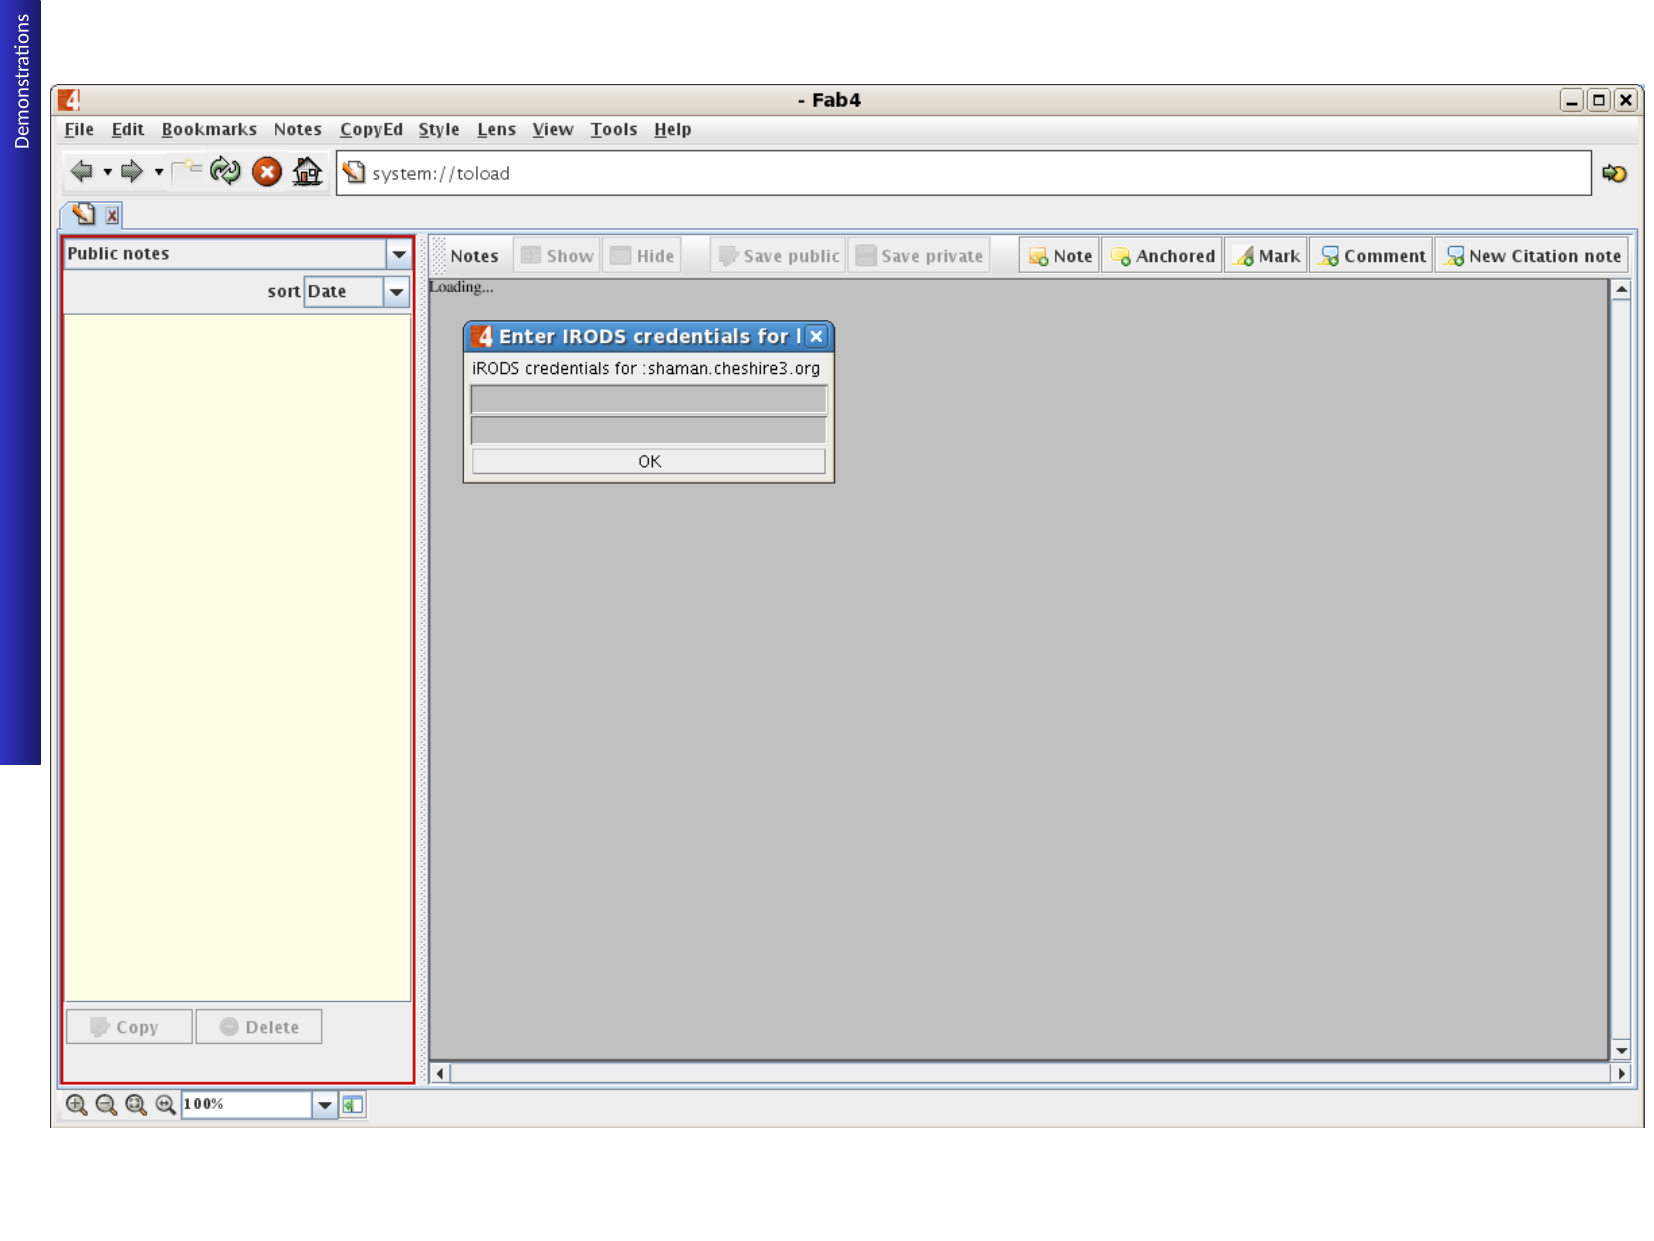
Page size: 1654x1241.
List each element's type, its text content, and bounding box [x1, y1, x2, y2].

picture [50, 84, 1645, 1128]
text_box Demonstrations [0, 0, 41, 765]
